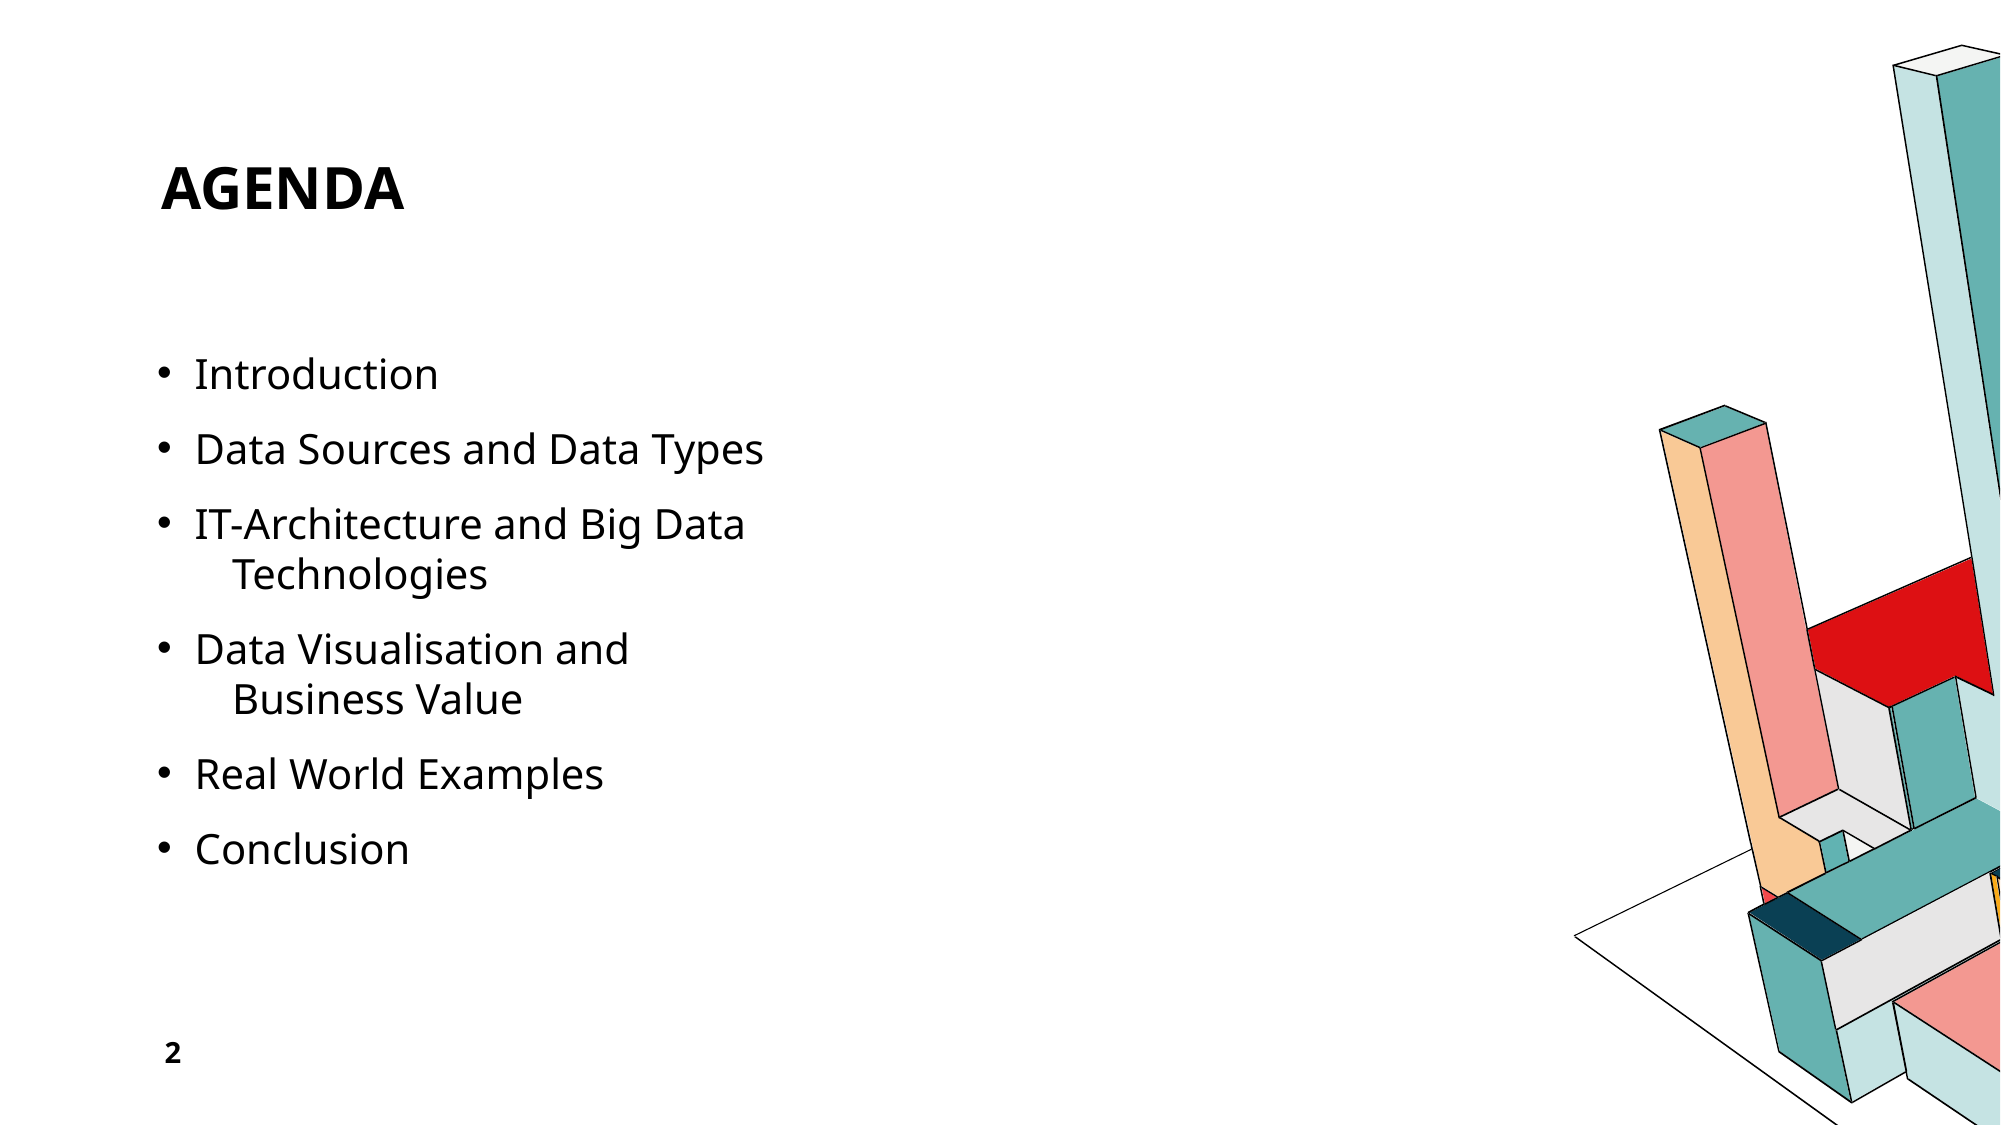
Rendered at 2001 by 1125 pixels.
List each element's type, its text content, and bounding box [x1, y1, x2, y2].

title Agenda [146, 11, 1508, 230]
list Introduction Data Sources and Data Types IT-Architecture and Big Data Technologies Data Visualisation and Business Value Real World Examples Conclusion [142, 339, 1508, 913]
text_box [149, 1024, 588, 1085]
